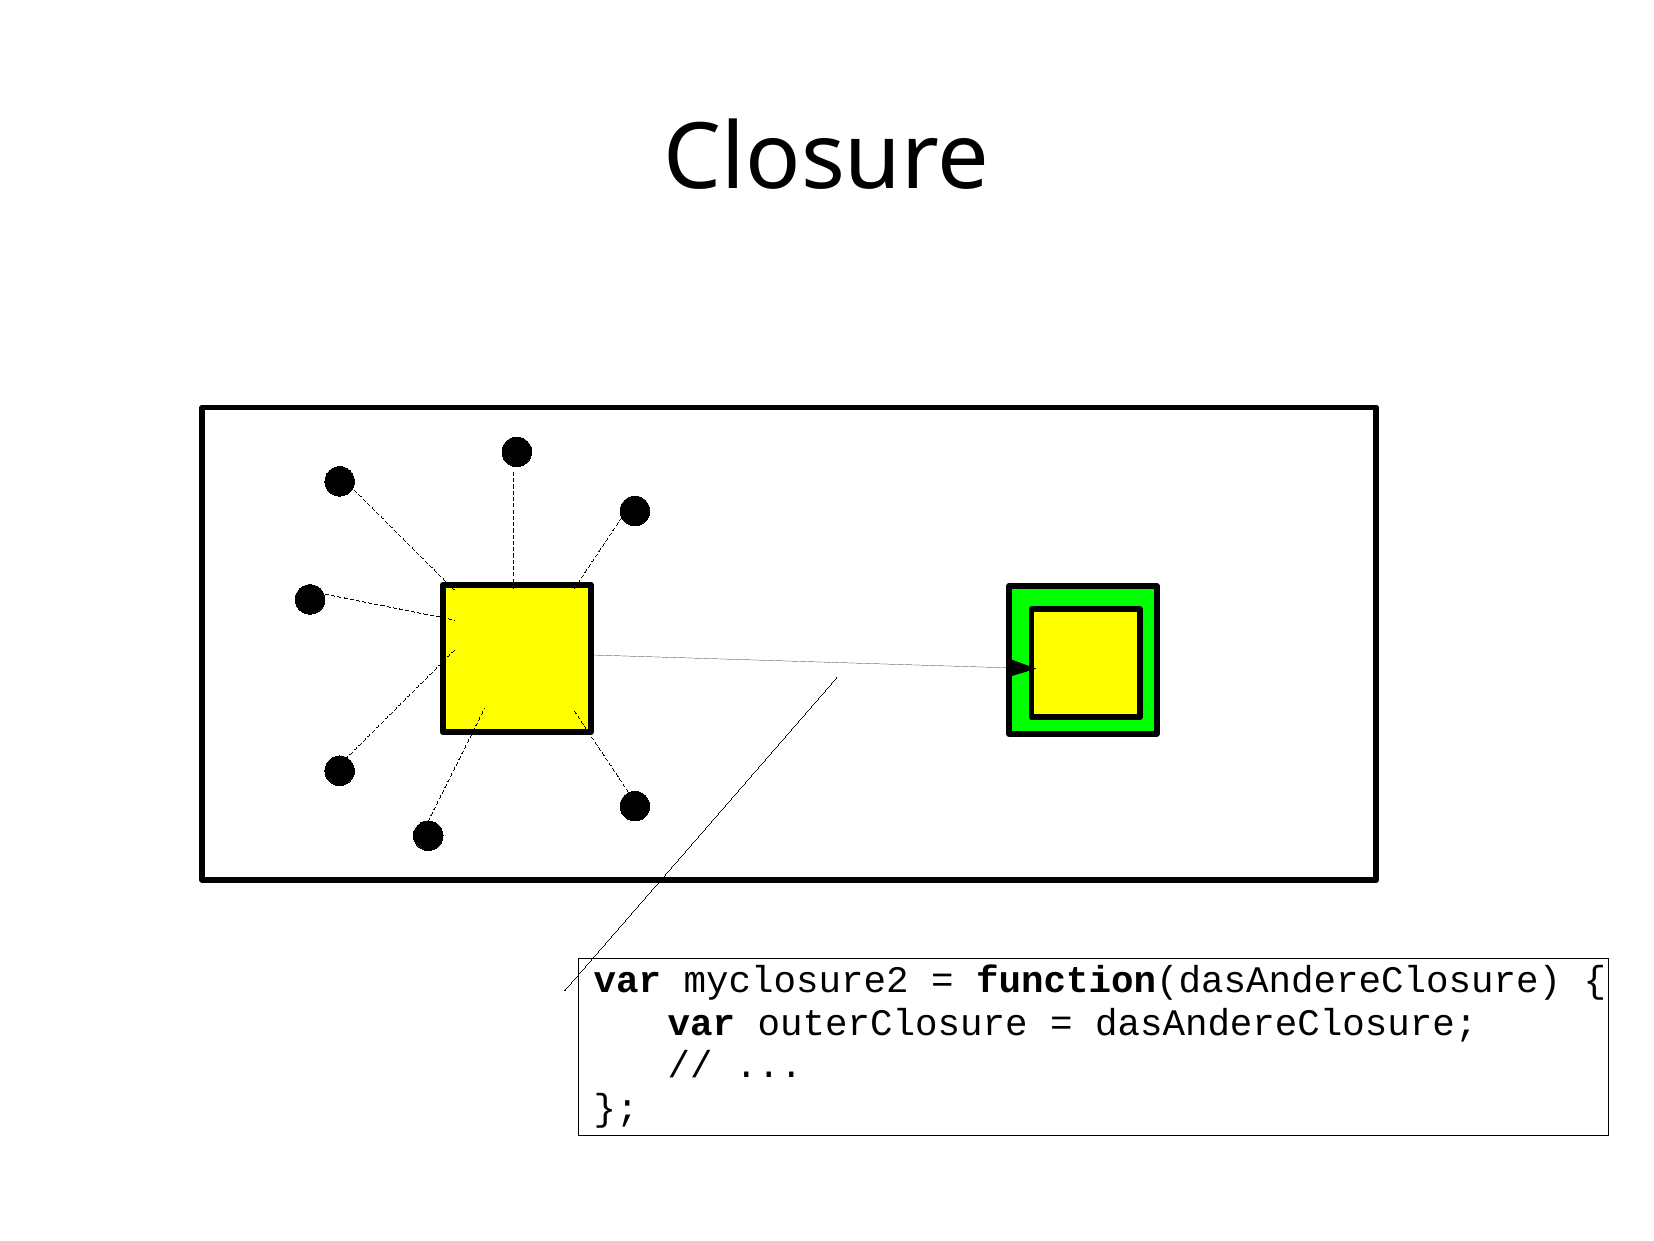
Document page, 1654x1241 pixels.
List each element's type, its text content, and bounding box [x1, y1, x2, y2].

text_box [502, 437, 532, 467]
text_box [620, 496, 650, 526]
text_box [442, 584, 591, 733]
title Closure [82, 56, 1571, 250]
text_box [295, 584, 325, 615]
text_box [1009, 586, 1157, 734]
text_box [413, 820, 444, 851]
text_box var myclosure2 = function(dasAndereClosure) { var outerClosure = dasAndereClosure; // ... }; [564, 677, 1608, 1135]
text_box [324, 466, 355, 497]
text_box [620, 791, 650, 821]
text_box [324, 755, 355, 786]
